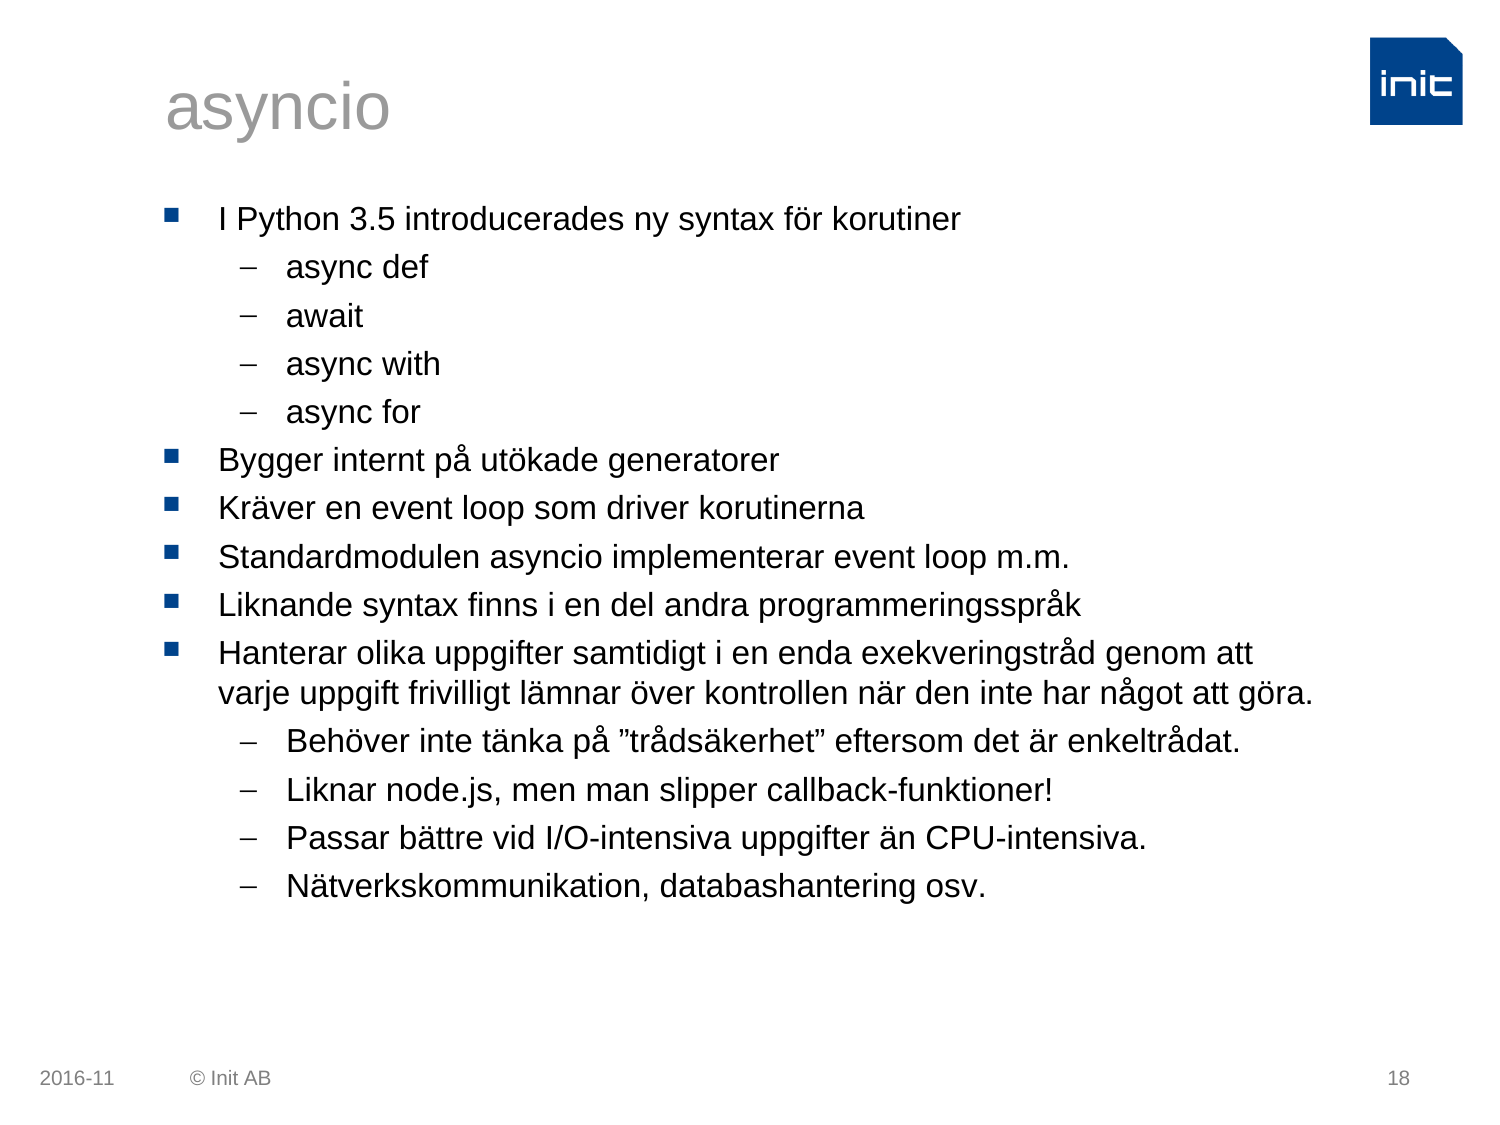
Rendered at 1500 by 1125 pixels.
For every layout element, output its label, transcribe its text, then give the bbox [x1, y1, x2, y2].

text_box asyncio [150, 0, 1351, 151]
text_box <nummer> [1350, 1037, 1426, 1098]
text_box © Init AB [174, 1037, 1326, 1098]
picture [1370, 37, 1463, 125]
text_box 2016-11 [24, 1037, 151, 1098]
text_box I Python 3.5 introducerades ny syntax för korutiner async def await async with async for Bygger internt på utökade generatorer Kräver en event loop som driver korutinerna Standardmodulen asyncio implementerar event loop m.m. Liknande syntax finns i en del andra programmeringsspråk Hanterar olika uppgifter samtidigt i en enda exekveringstråd genom att varje uppgift frivilligt lämnar över kontrollen när den inte har något att göra. Behöver inte tänka på ”trådsäkerhet” eftersom det är enkeltrådat. Liknar node.js, men man slipper callback-funktioner! Passar bättre vid I/O-intensiva uppgifter än CPU-intensiva. Nätverkskommunikation, databashantering osv. [150, 189, 1351, 1017]
